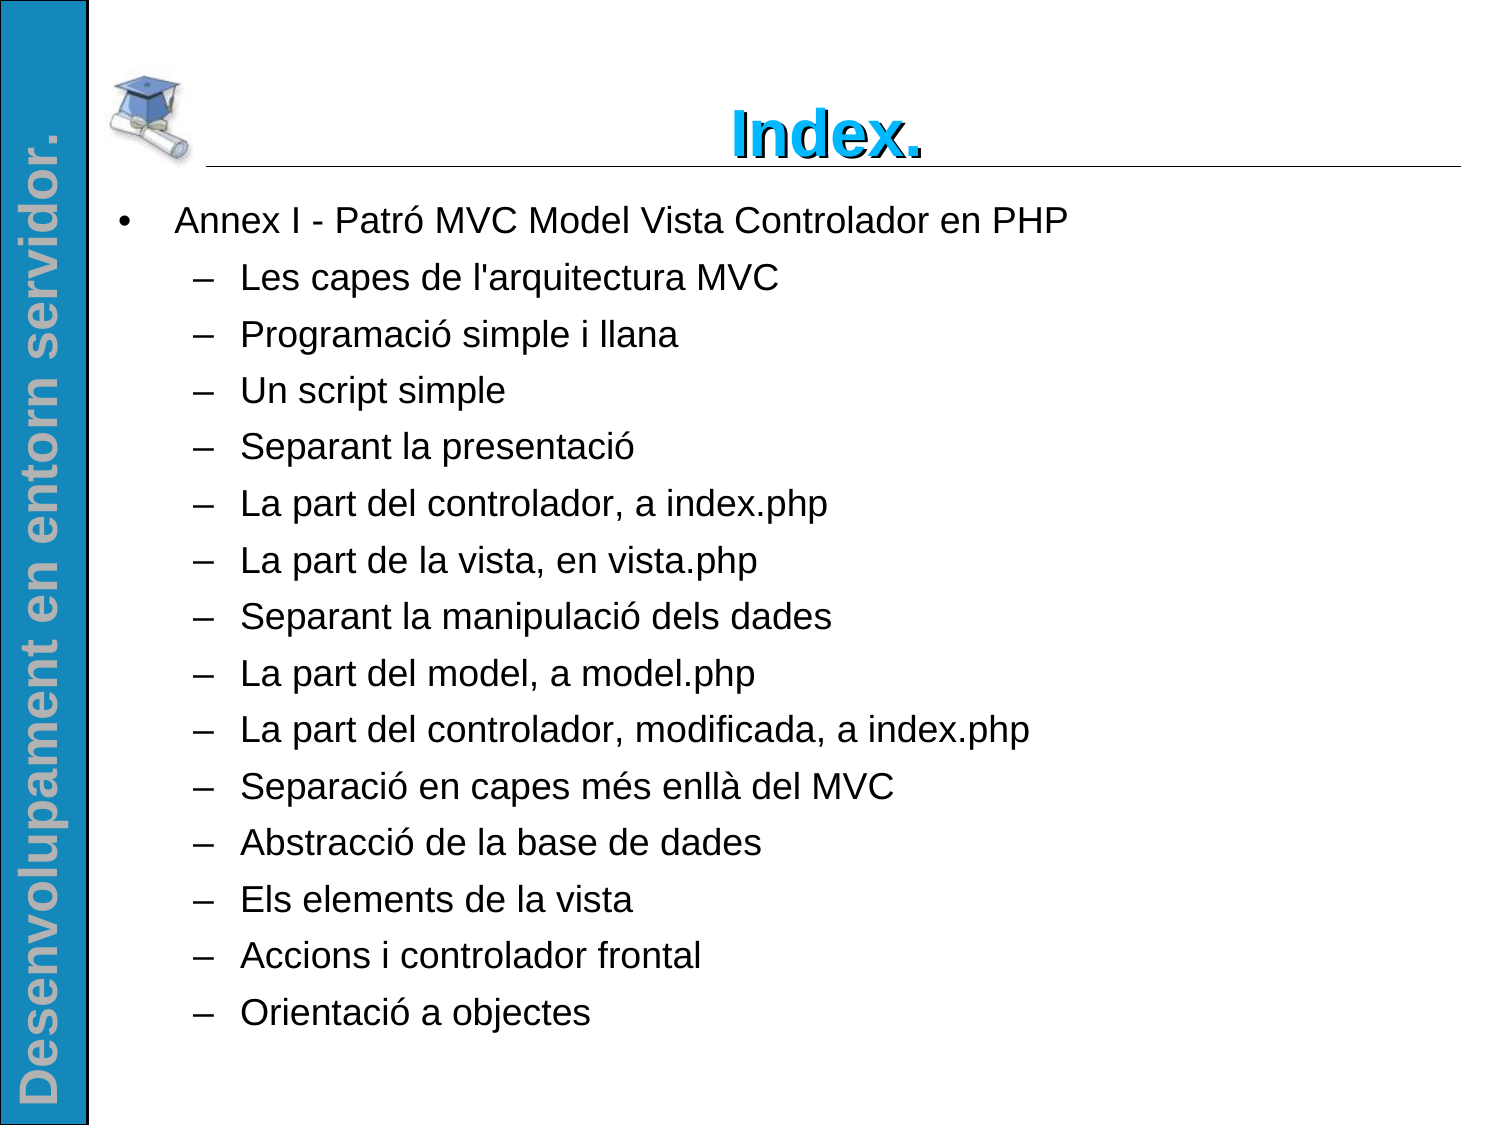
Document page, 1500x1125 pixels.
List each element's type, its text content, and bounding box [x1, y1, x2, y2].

title Index. [206, 88, 1447, 178]
picture [93, 61, 206, 174]
list Annex I - Patró MVC Model Vista Controlador en PHP Les capes de l'arquitectura MVC Programació simple i llana Un script simple Separant la presentació La part del controlador, a index.php La part de la vista, en vista.php Separant la manipulació dels dades La part del model, a model.php La part del controlador, modificada, a index.php Separació en capes més enllà del MVC Abstracció de la base de dades Els elements de la vista Accions i controlador frontal Orientació a objectes [118, 199, 1477, 1034]
